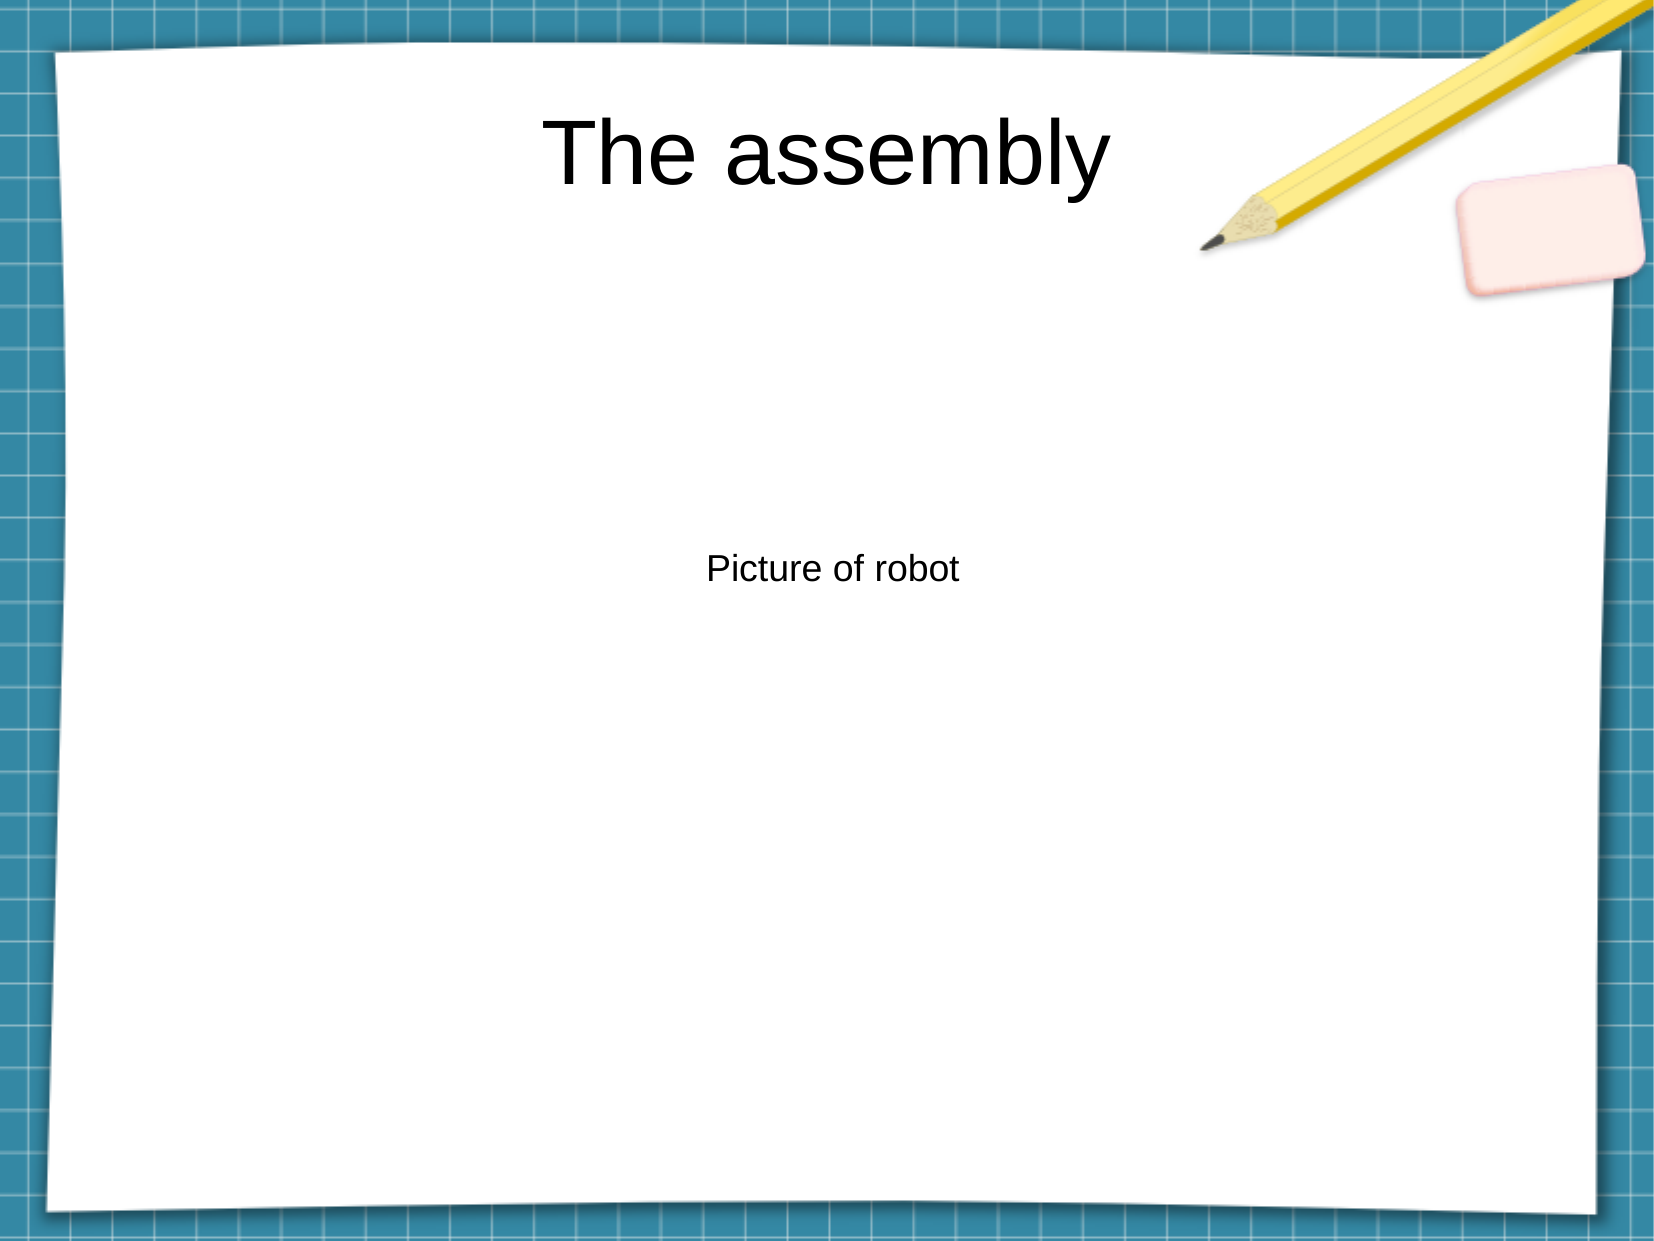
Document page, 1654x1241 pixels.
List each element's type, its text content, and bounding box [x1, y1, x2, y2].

text_box Picture of robot [691, 540, 976, 639]
title The assembly [82, 49, 1571, 257]
picture [0, 0, 1654, 1241]
